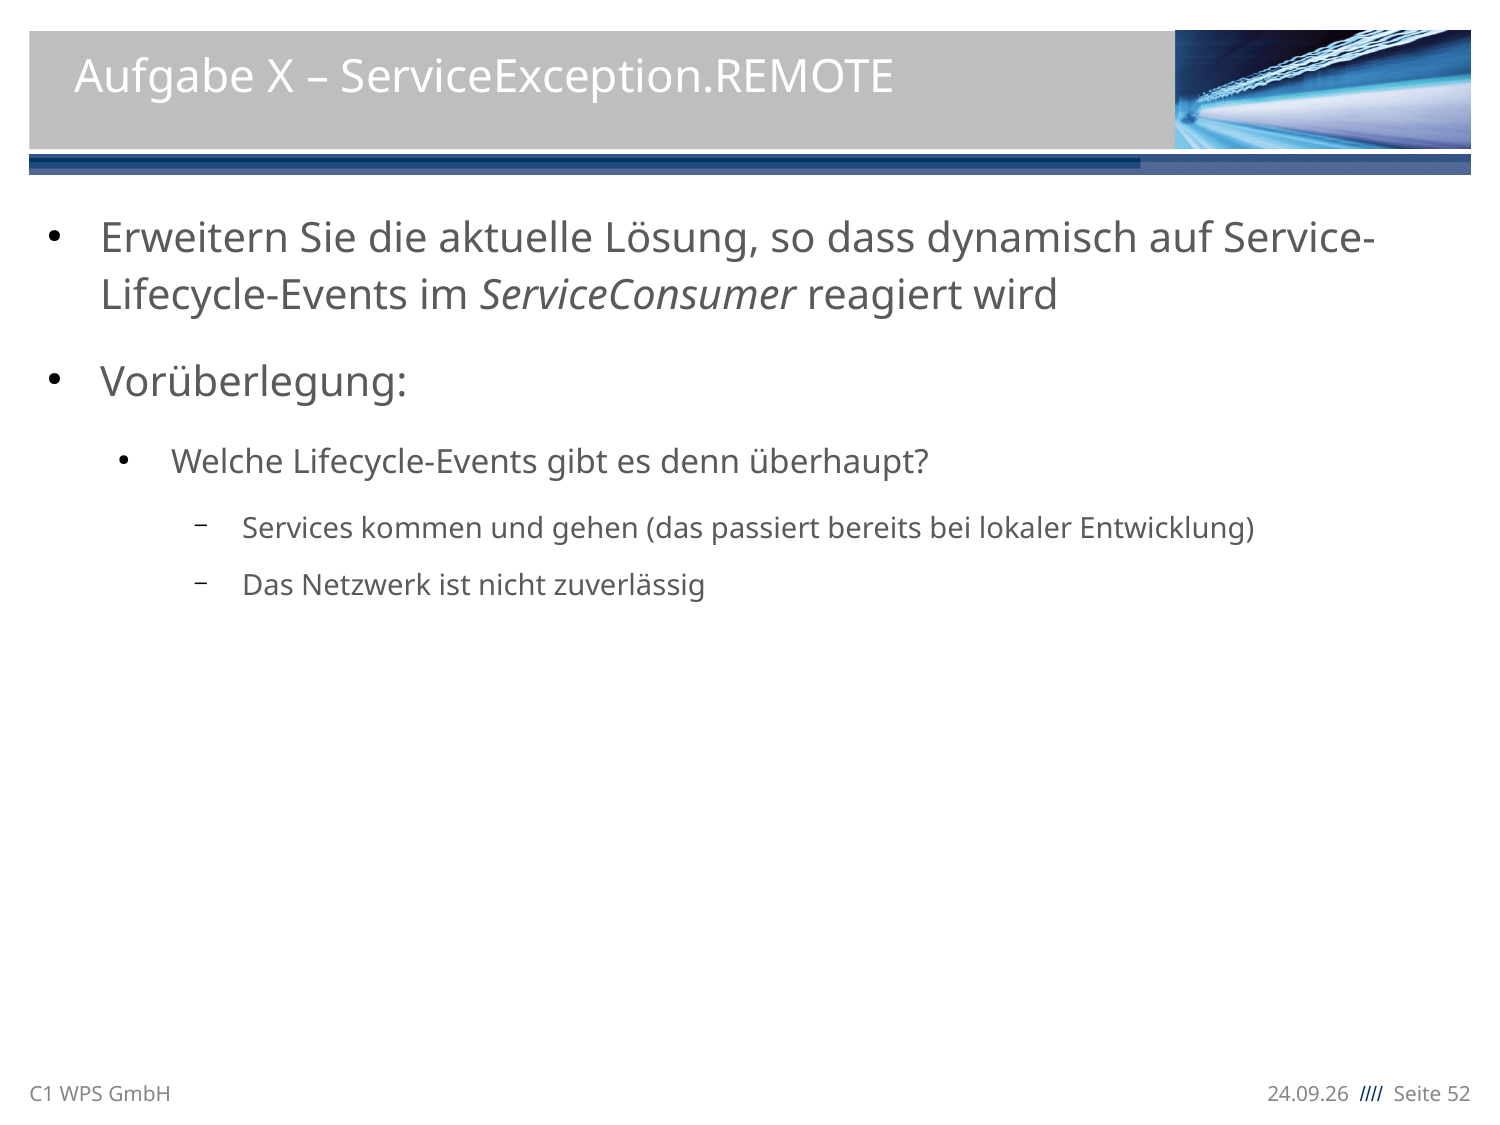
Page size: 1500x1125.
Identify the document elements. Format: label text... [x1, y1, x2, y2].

picture [29, 154, 1471, 175]
list Erweitern Sie die aktuelle Lösung, so dass dynamisch auf Service-Lifecycle-Events im ServiceConsumer reagiert wird Vorüberlegung: Welche Lifecycle-Events gibt es denn überhaupt? Services kommen und gehen (das passiert bereits bei lokaler Entwicklung) Das Netzwerk ist nicht zuverlässig [29, 208, 1471, 1044]
picture [1175, 30, 1471, 149]
title Aufgabe X – ServiceException.REMOTE [29, 31, 1176, 150]
